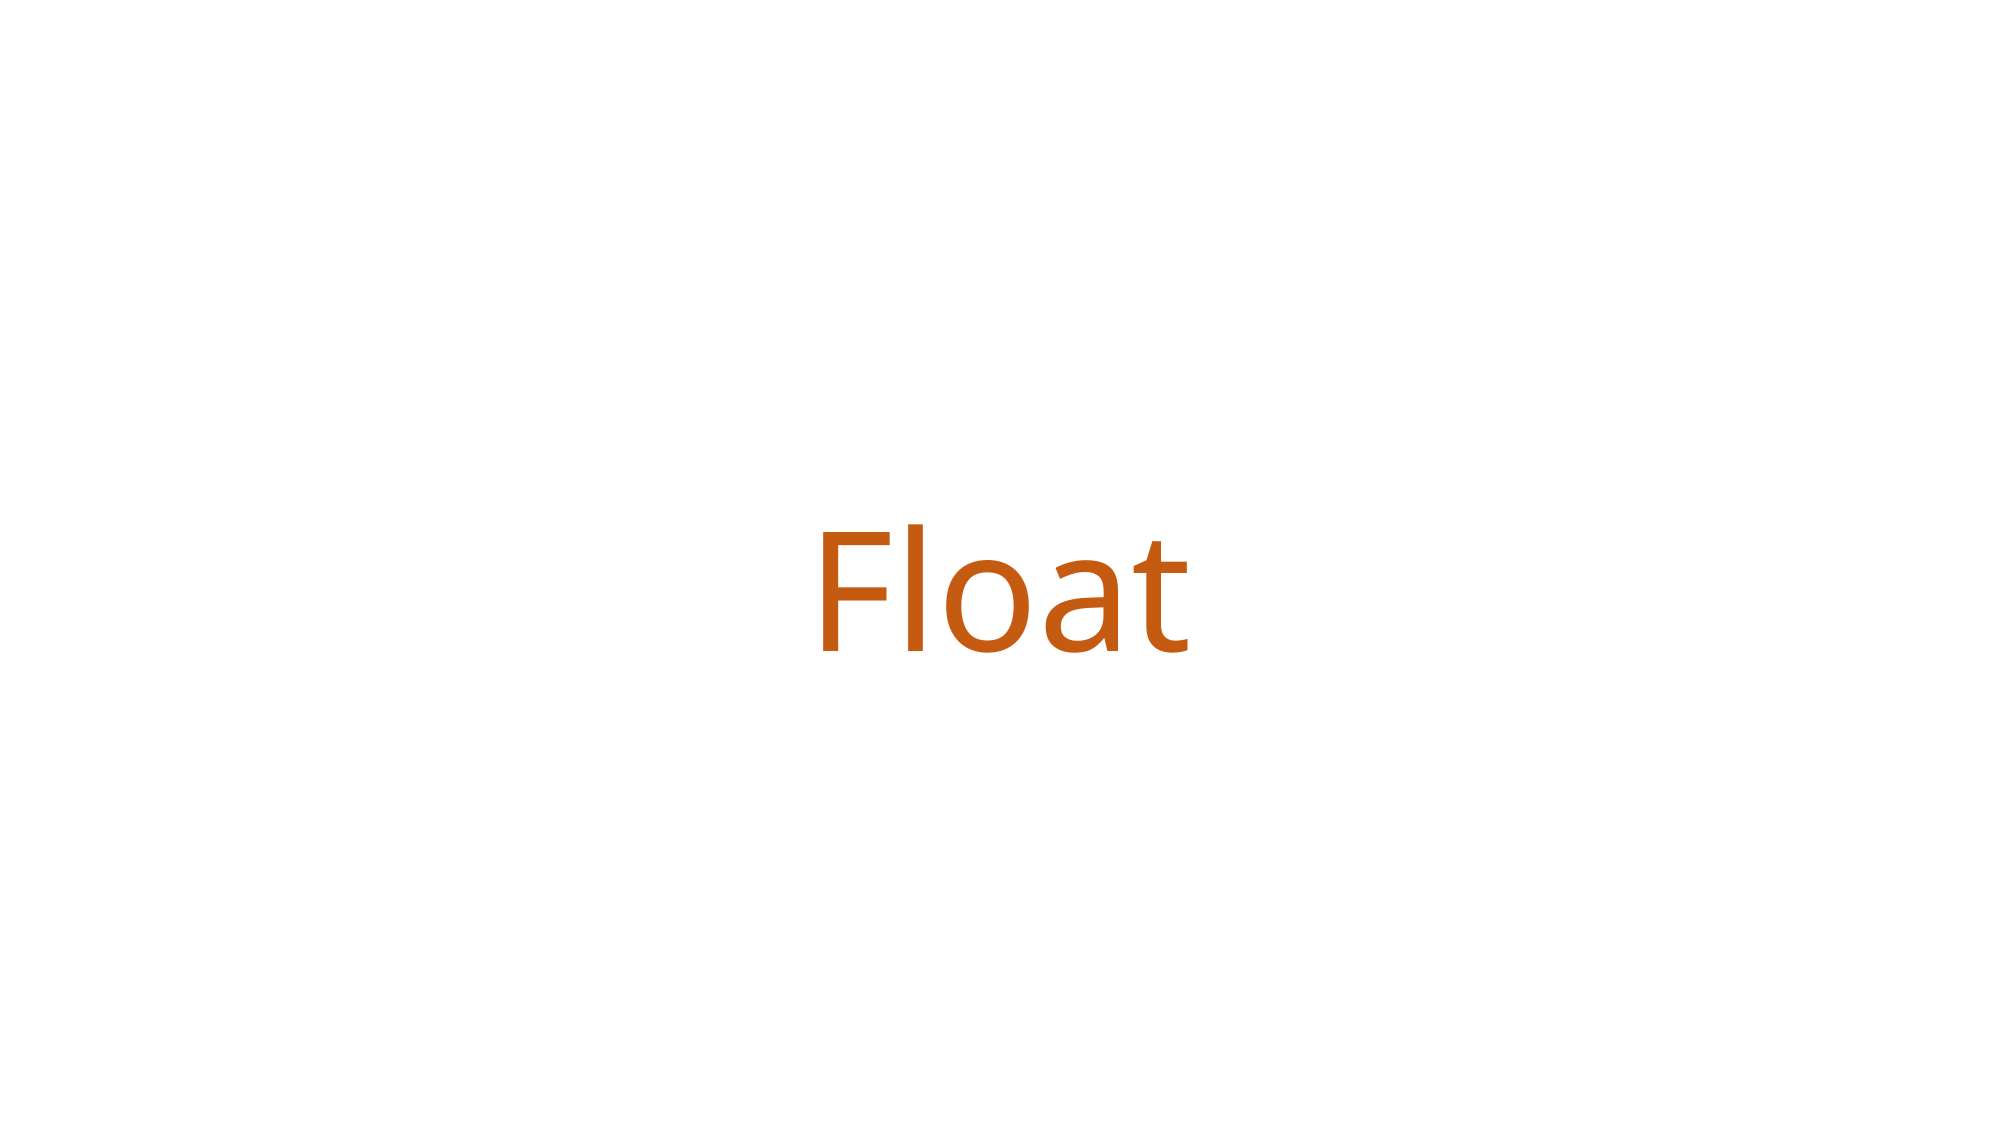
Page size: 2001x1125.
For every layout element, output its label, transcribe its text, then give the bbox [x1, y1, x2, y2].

list Float [137, 299, 1863, 1014]
